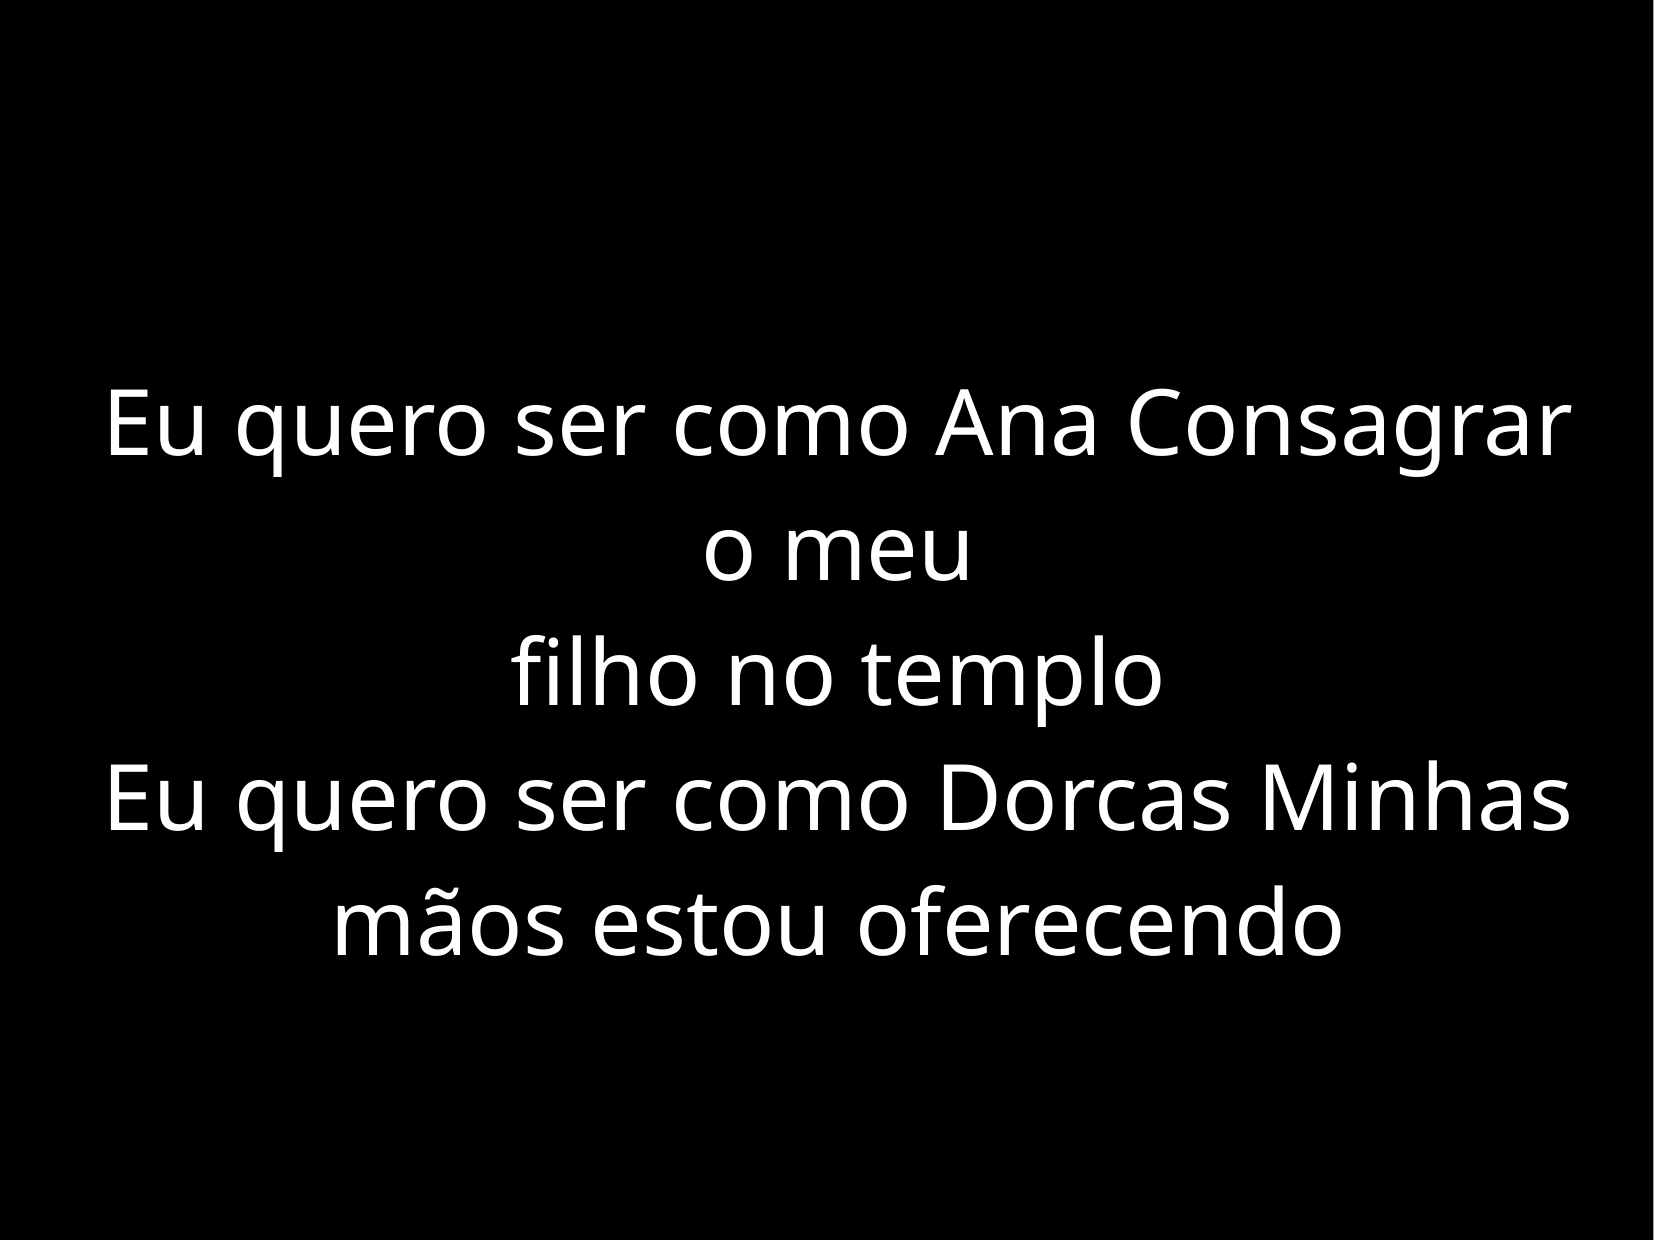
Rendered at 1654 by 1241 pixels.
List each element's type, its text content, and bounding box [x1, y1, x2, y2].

title Eu quero ser como Ana Consagrar o meu filho no templo Eu quero ser como Dorcas Minhas mãos estou oferecendo [94, 100, 1583, 1241]
